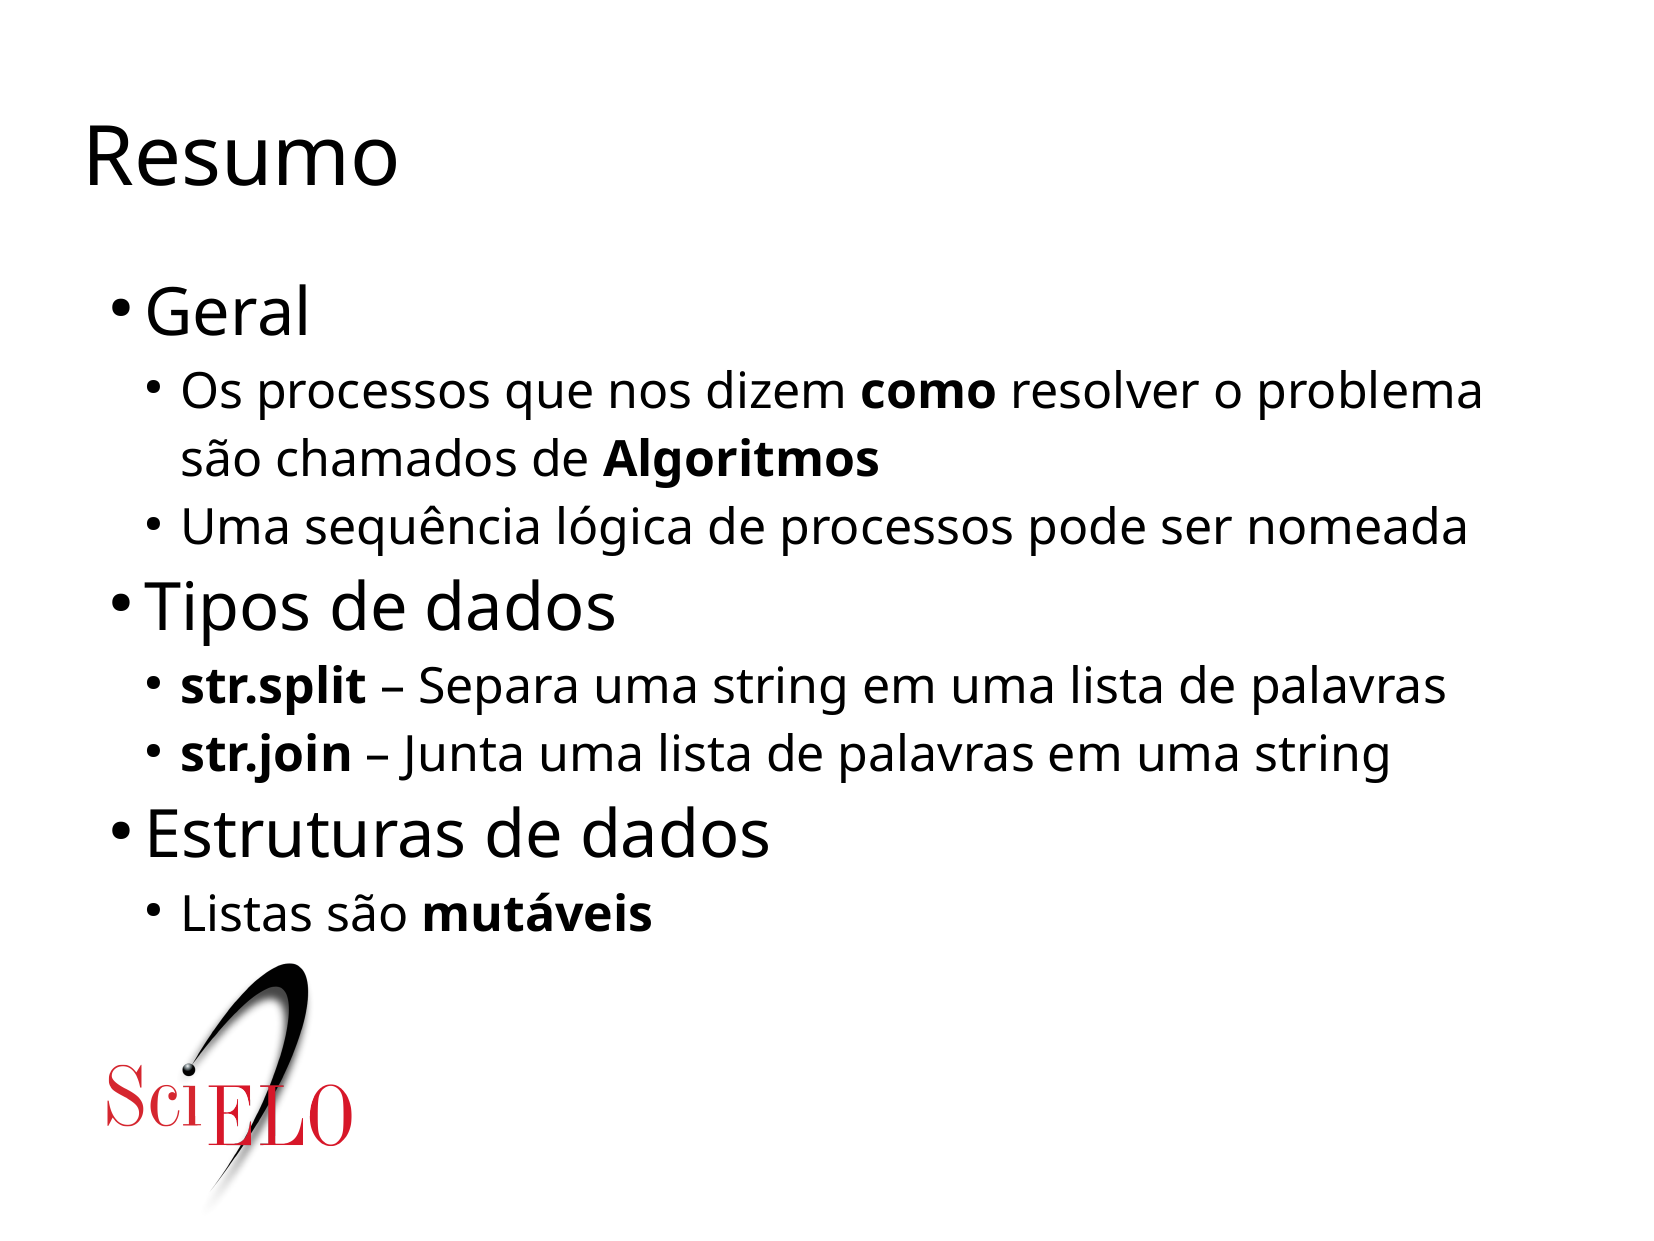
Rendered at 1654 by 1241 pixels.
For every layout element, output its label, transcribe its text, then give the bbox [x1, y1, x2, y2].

title Resumo [82, 49, 1571, 257]
text_box Geral Os processos que nos dizem como resolver o problema são chamados de Algoritmos Uma sequência lógica de processos pode ser nomeada Tipos de dados str.split – Separa uma string em uma lista de palavras str.join – Junta uma lista de palavras em uma string Estruturas de dados Listas são mutáveis [94, 256, 1571, 954]
picture [81, 944, 367, 1231]
